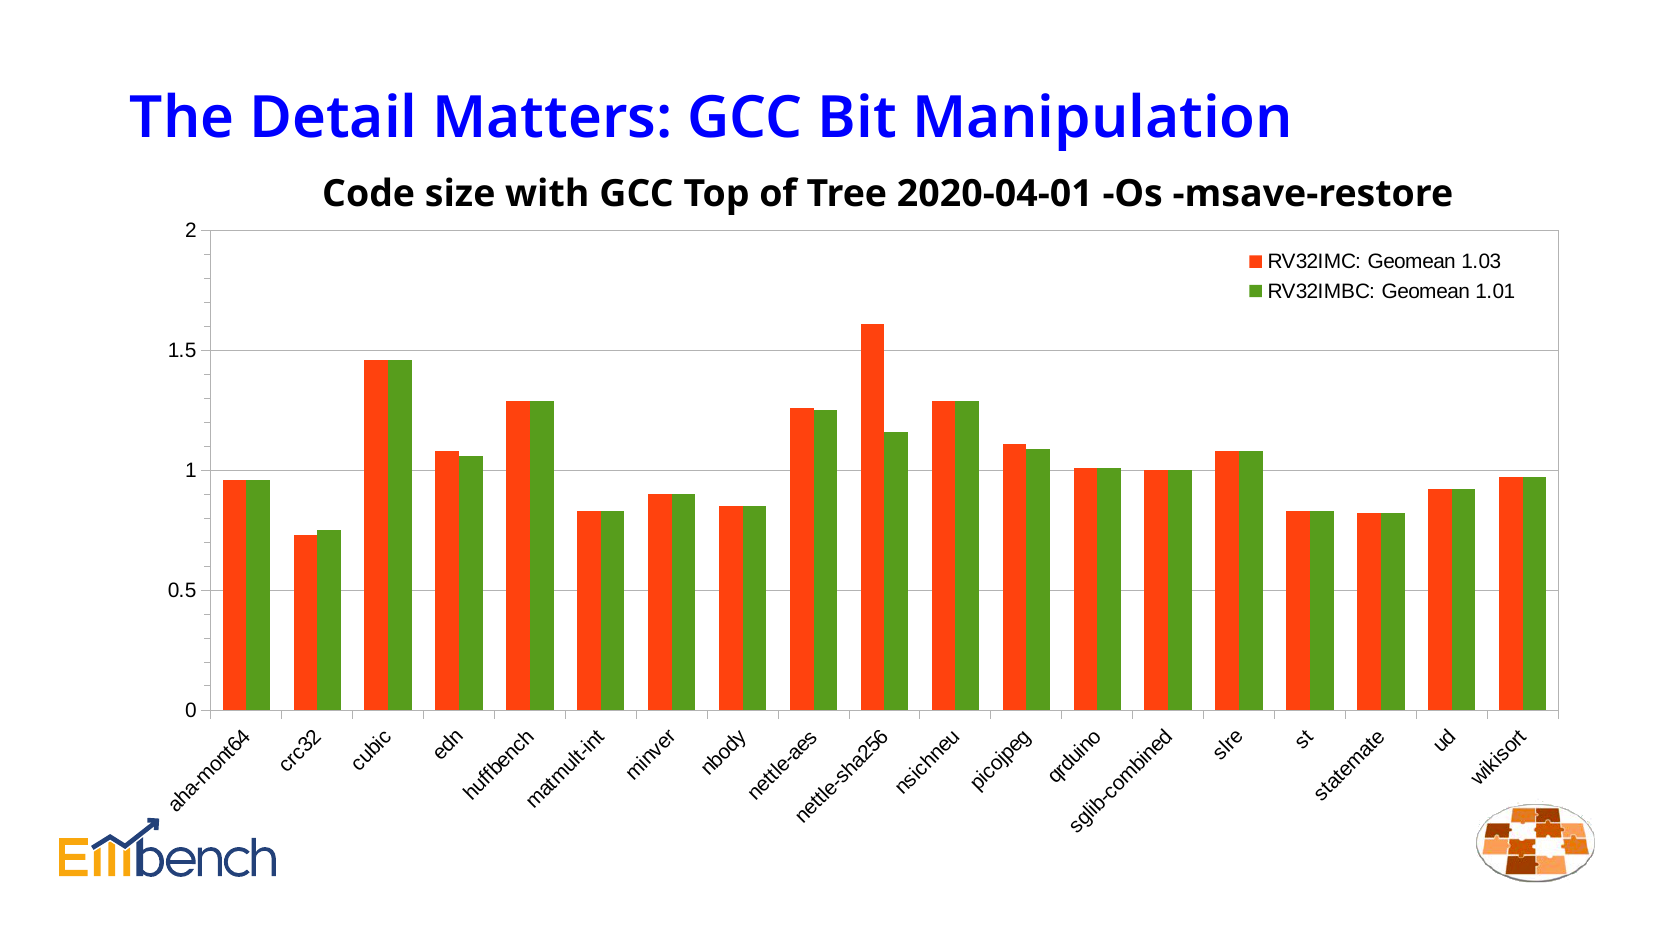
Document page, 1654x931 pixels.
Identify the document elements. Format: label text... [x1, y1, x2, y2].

chart [129, 217, 1571, 863]
text_box Code size with GCC Top of Tree 2020-04-01 -Os -msave-restore [217, 159, 1559, 230]
picture [1476, 798, 1595, 883]
title The Detail Matters: GCC Bit Manipulation [129, 37, 1571, 193]
